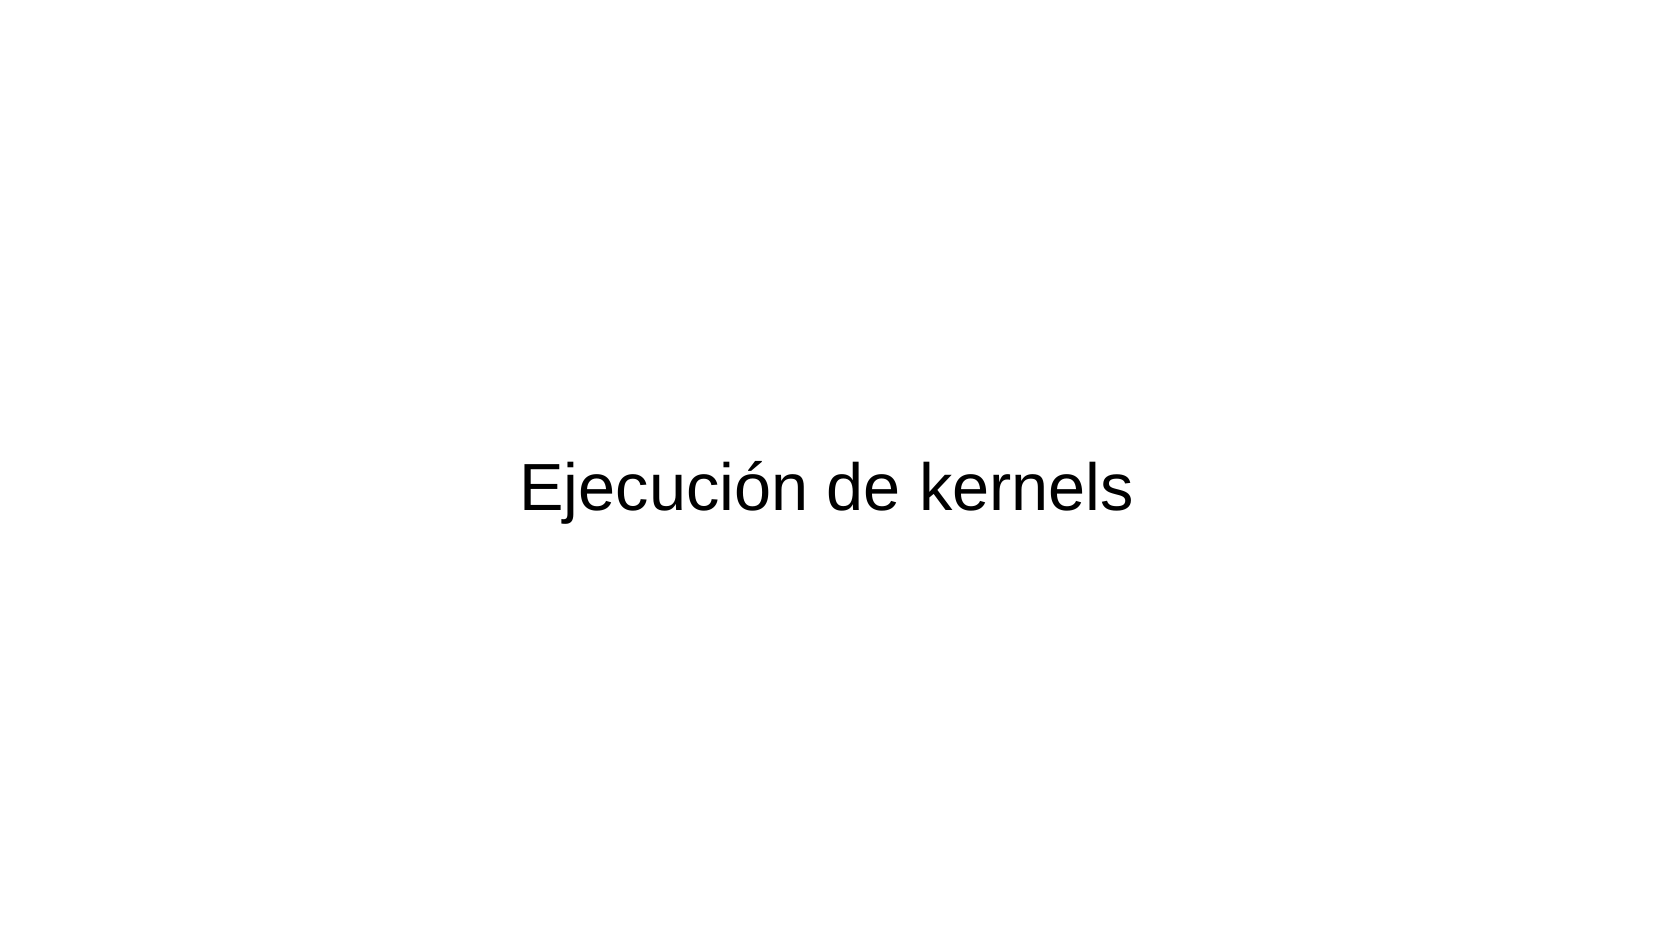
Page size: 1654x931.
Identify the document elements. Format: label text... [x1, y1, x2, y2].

subtitle Ejecución de kernels [82, 217, 1571, 758]
